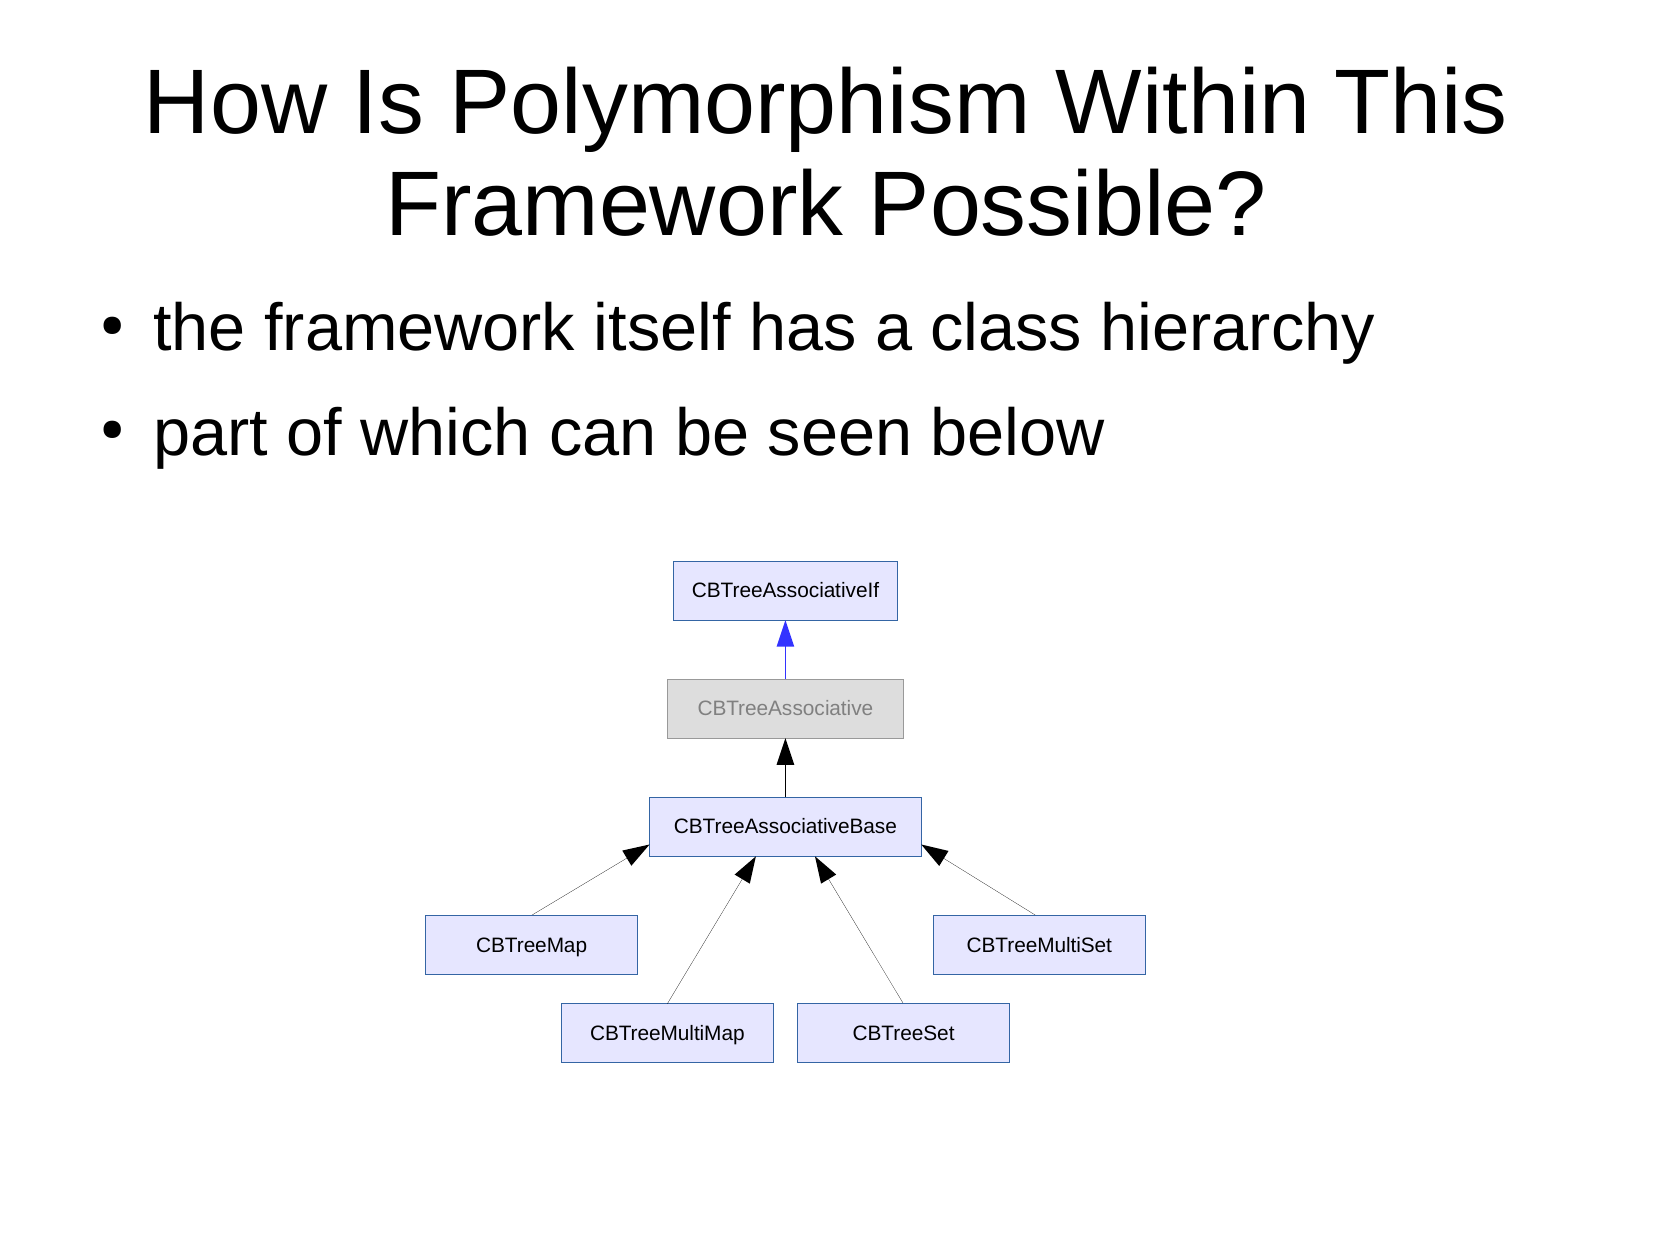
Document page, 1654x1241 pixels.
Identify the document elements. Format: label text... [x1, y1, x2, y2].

text_box CBTreeMap [425, 915, 638, 975]
text_box CBTreeMultiMap [561, 1003, 774, 1063]
text_box CBTreeMultiSet [933, 915, 1146, 975]
list the framework itself has a class hierarchy part of which can be seen below [669, 857, 902, 1010]
text_box CBTreeAssociativeIf [673, 561, 898, 621]
text_box CBTreeAssociativeBase [649, 797, 922, 857]
title How Is Polymorphism Within This Framework Possible? [82, 49, 1571, 257]
list the framework itself has a class hierarchy part of which can be seen below [82, 290, 1571, 1010]
text_box CBTreeSet [797, 1003, 1010, 1063]
text_box CBTreeAssociative [667, 679, 904, 739]
